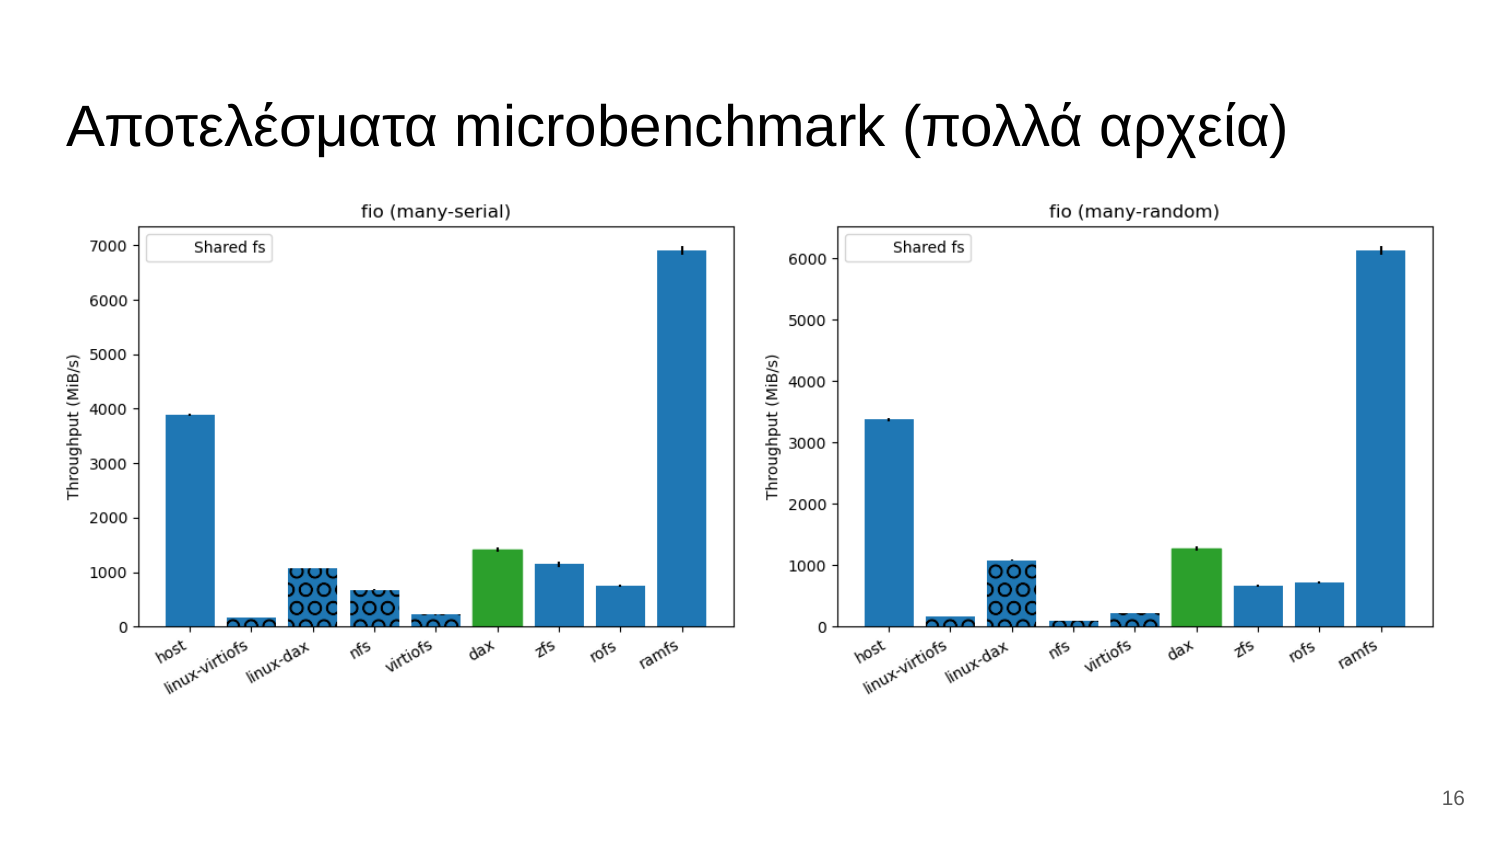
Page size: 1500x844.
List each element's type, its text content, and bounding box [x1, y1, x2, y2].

picture [51, 188, 1449, 714]
title Αποτελέσματα microbenchmark (πολλά αρχεία) [51, 72, 1449, 167]
slide_number <number> [1389, 764, 1480, 830]
